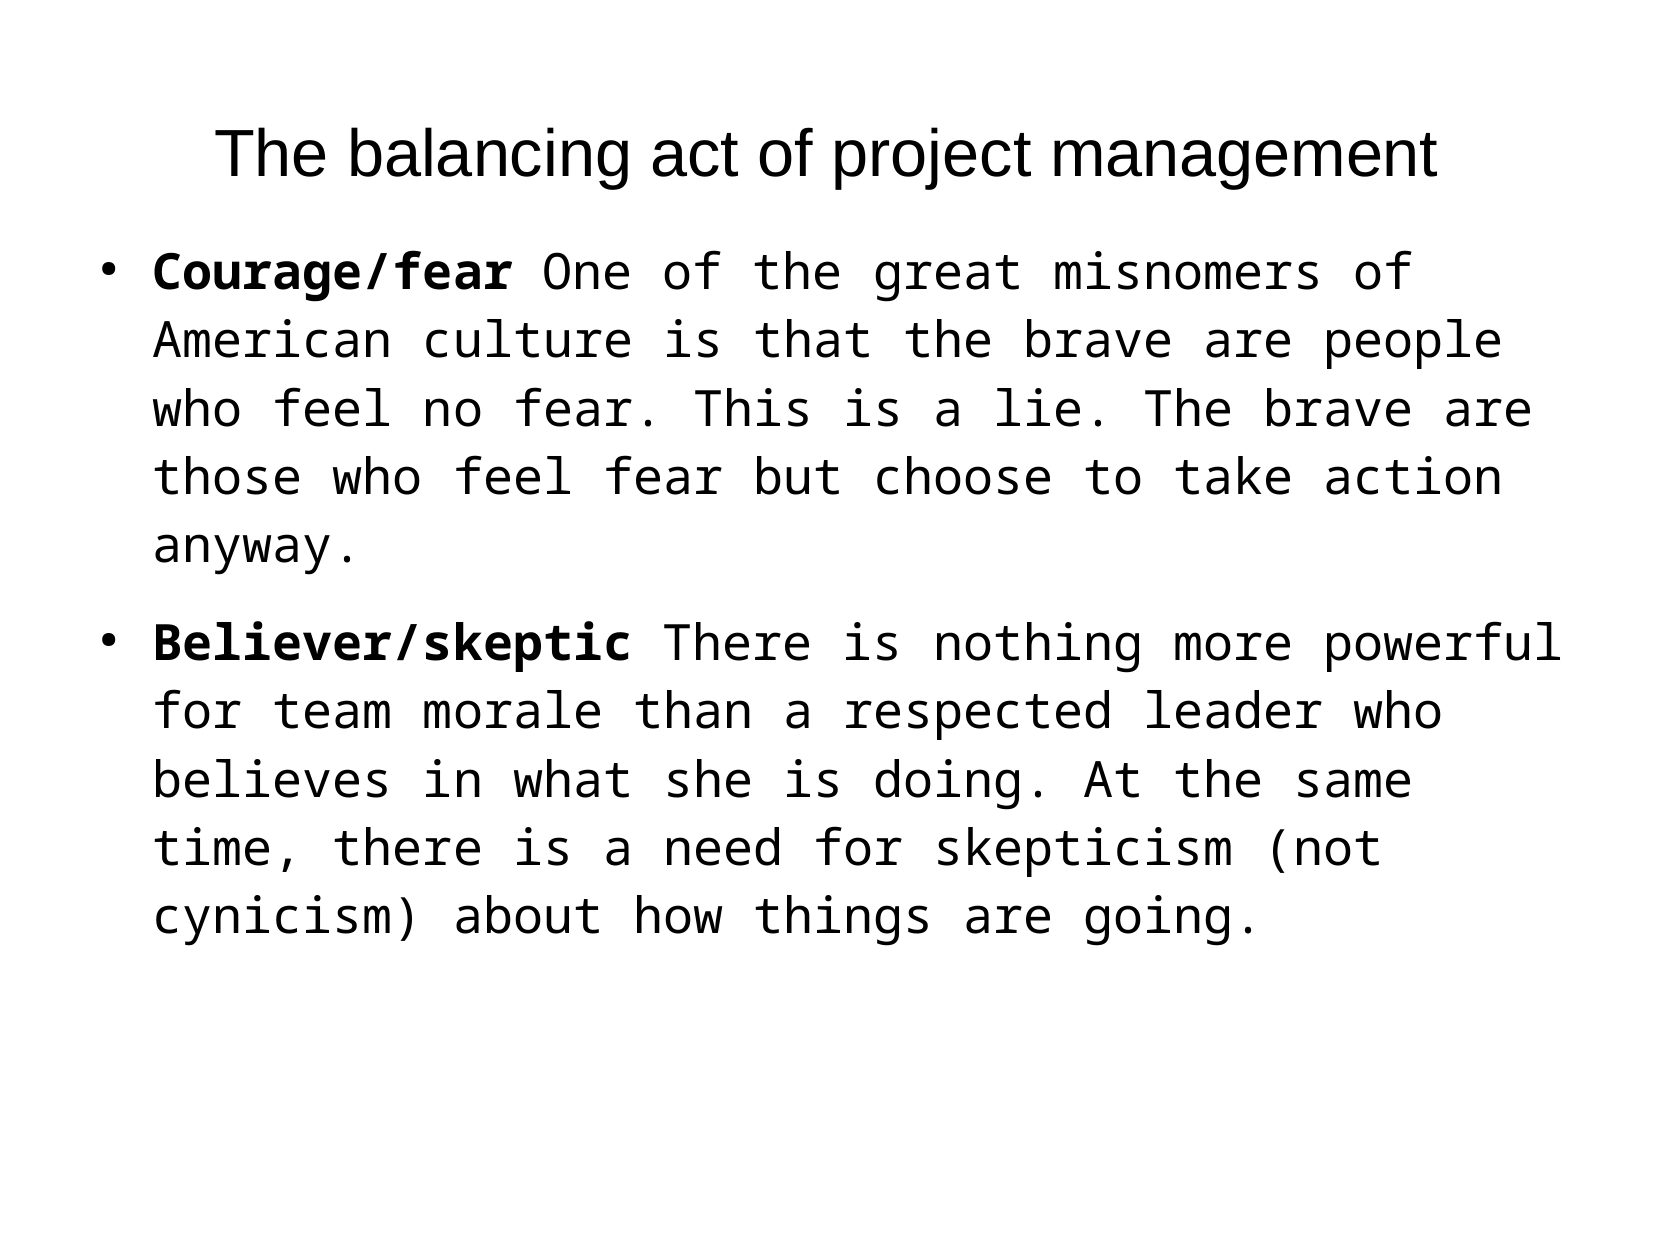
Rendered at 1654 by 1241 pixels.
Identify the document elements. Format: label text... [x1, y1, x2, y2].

title The balancing act of project management [82, 49, 1571, 236]
list Courage/fear One of the great misnomers of American culture is that the brave are people who feel no fear. This is a lie. The brave are those who feel fear but choose to take action anyway. Believer/skeptic There is nothing more powerful for team morale than a respected leader who believes in what she is doing. At the same time, there is a need for skepticism (not cynicism) about how things are going. [82, 236, 1571, 1182]
